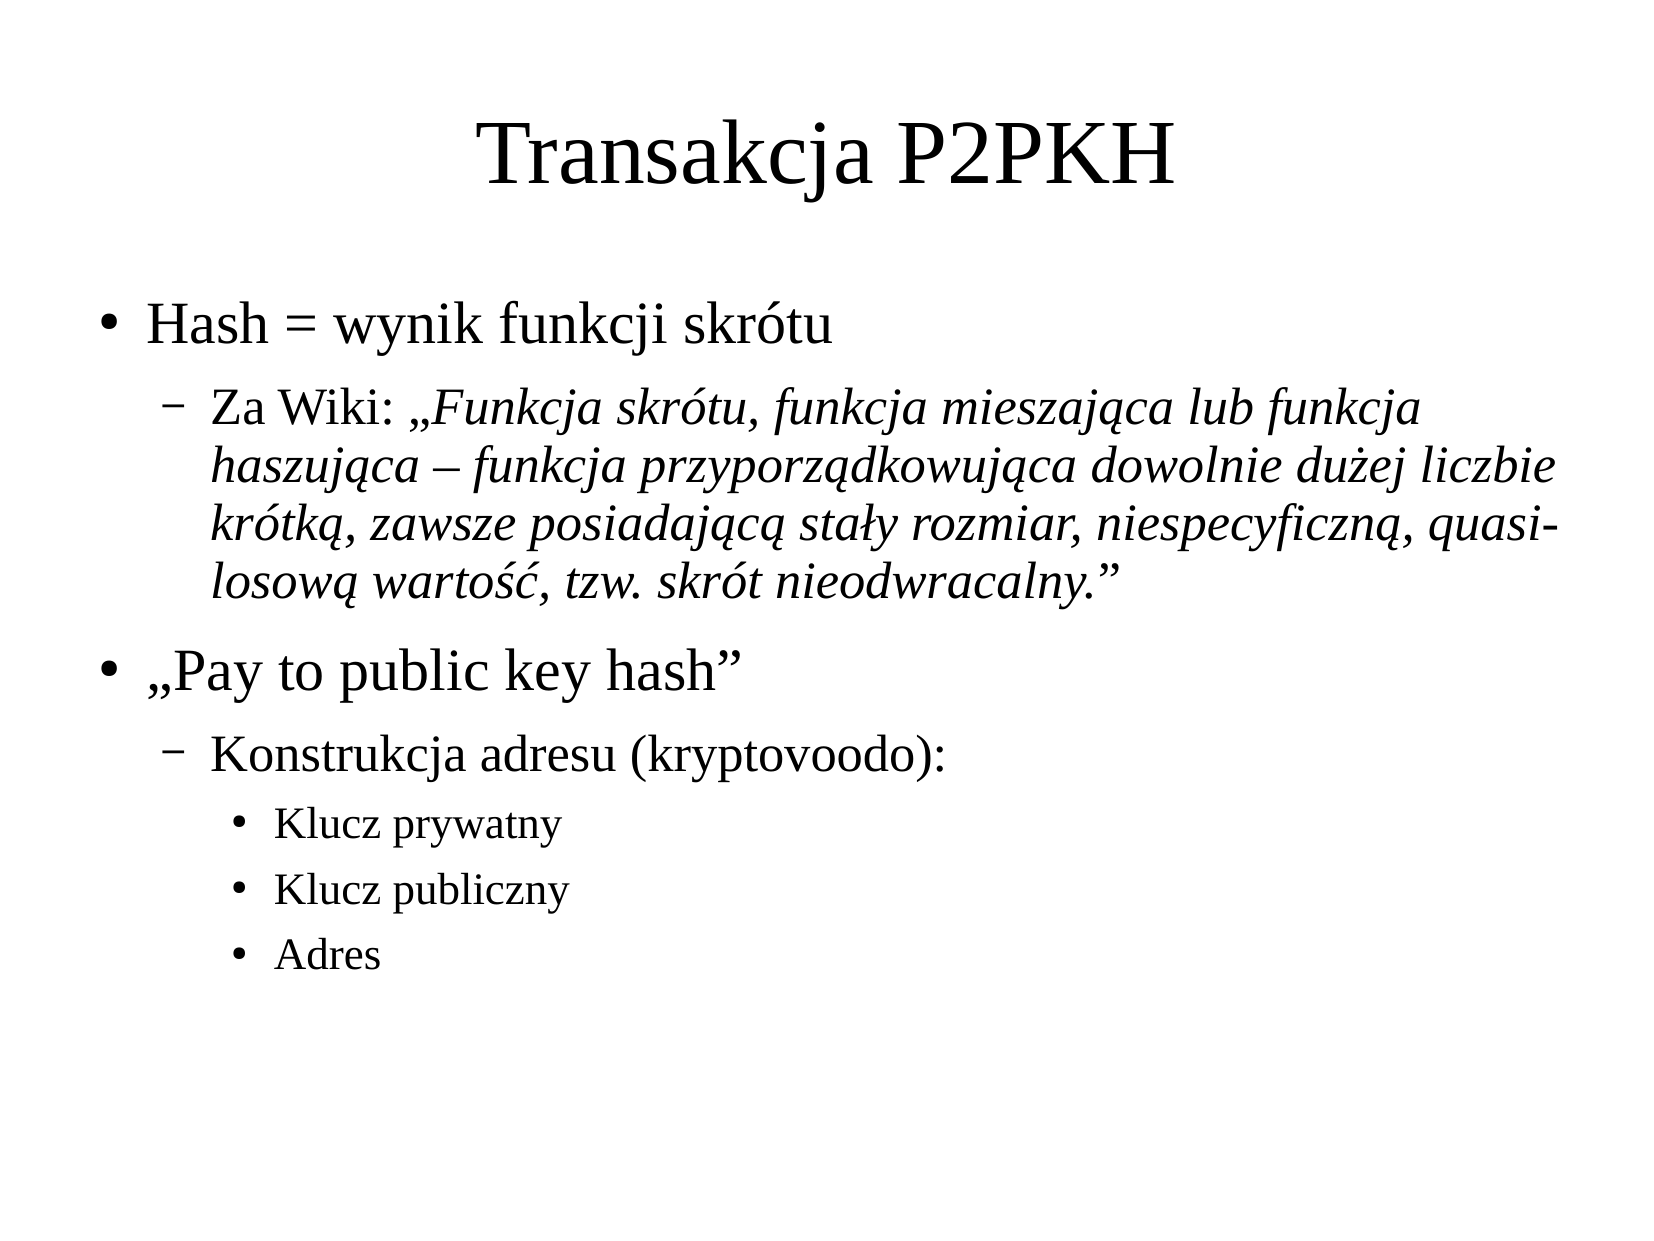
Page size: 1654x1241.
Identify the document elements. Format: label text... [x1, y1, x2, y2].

list Hash = wynik funkcji skrótu Za Wiki: „Funkcja skrótu, funkcja mieszająca lub funkcja haszująca – funkcja przyporządkowująca dowolnie dużej liczbie krótką, zawsze posiadającą stały rozmiar, niespecyficzną, quasi-losową wartość, tzw. skrót nieodwracalny.” „Pay to public key hash” Konstrukcja adresu (kryptovoodo): Klucz prywatny Klucz publiczny Adres [82, 290, 1571, 1010]
title Transakcja P2PKH [82, 49, 1571, 257]
